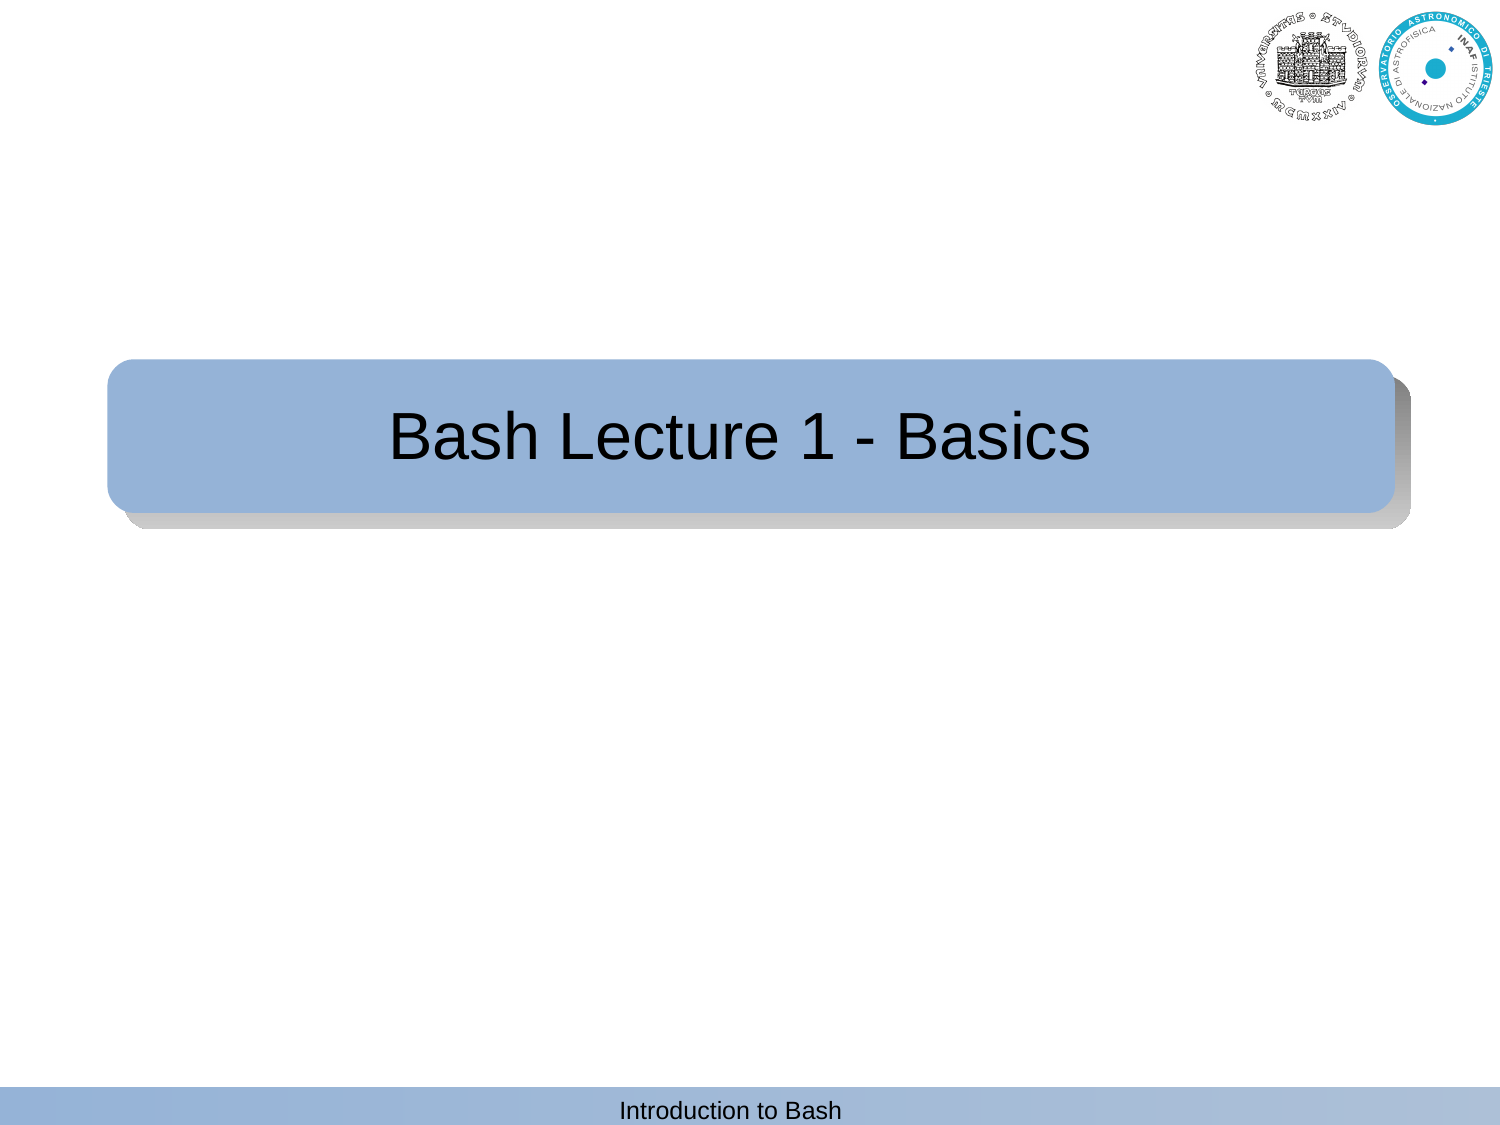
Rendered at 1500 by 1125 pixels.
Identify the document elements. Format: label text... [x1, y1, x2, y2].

text_box Bash Lecture 1 - Basics [112, 373, 1388, 492]
picture [1252, 0, 1500, 149]
